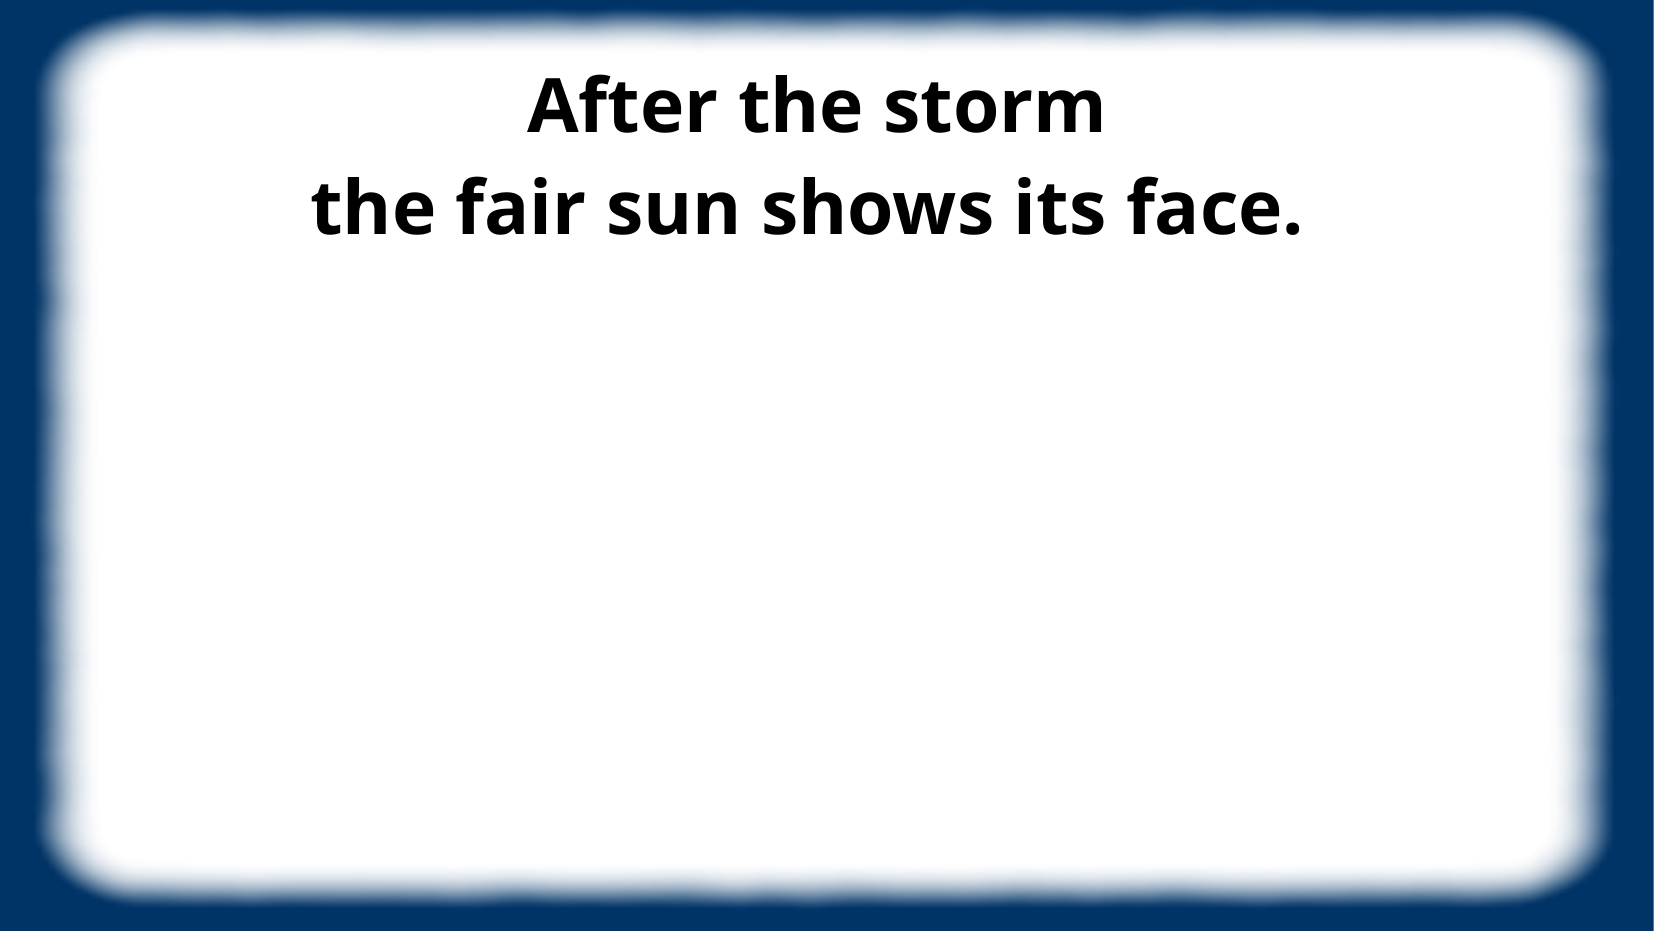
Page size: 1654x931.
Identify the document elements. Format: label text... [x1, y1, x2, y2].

picture [0, 0, 1654, 931]
text_box After the storm the fair sun shows its face. [90, 45, 1546, 286]
